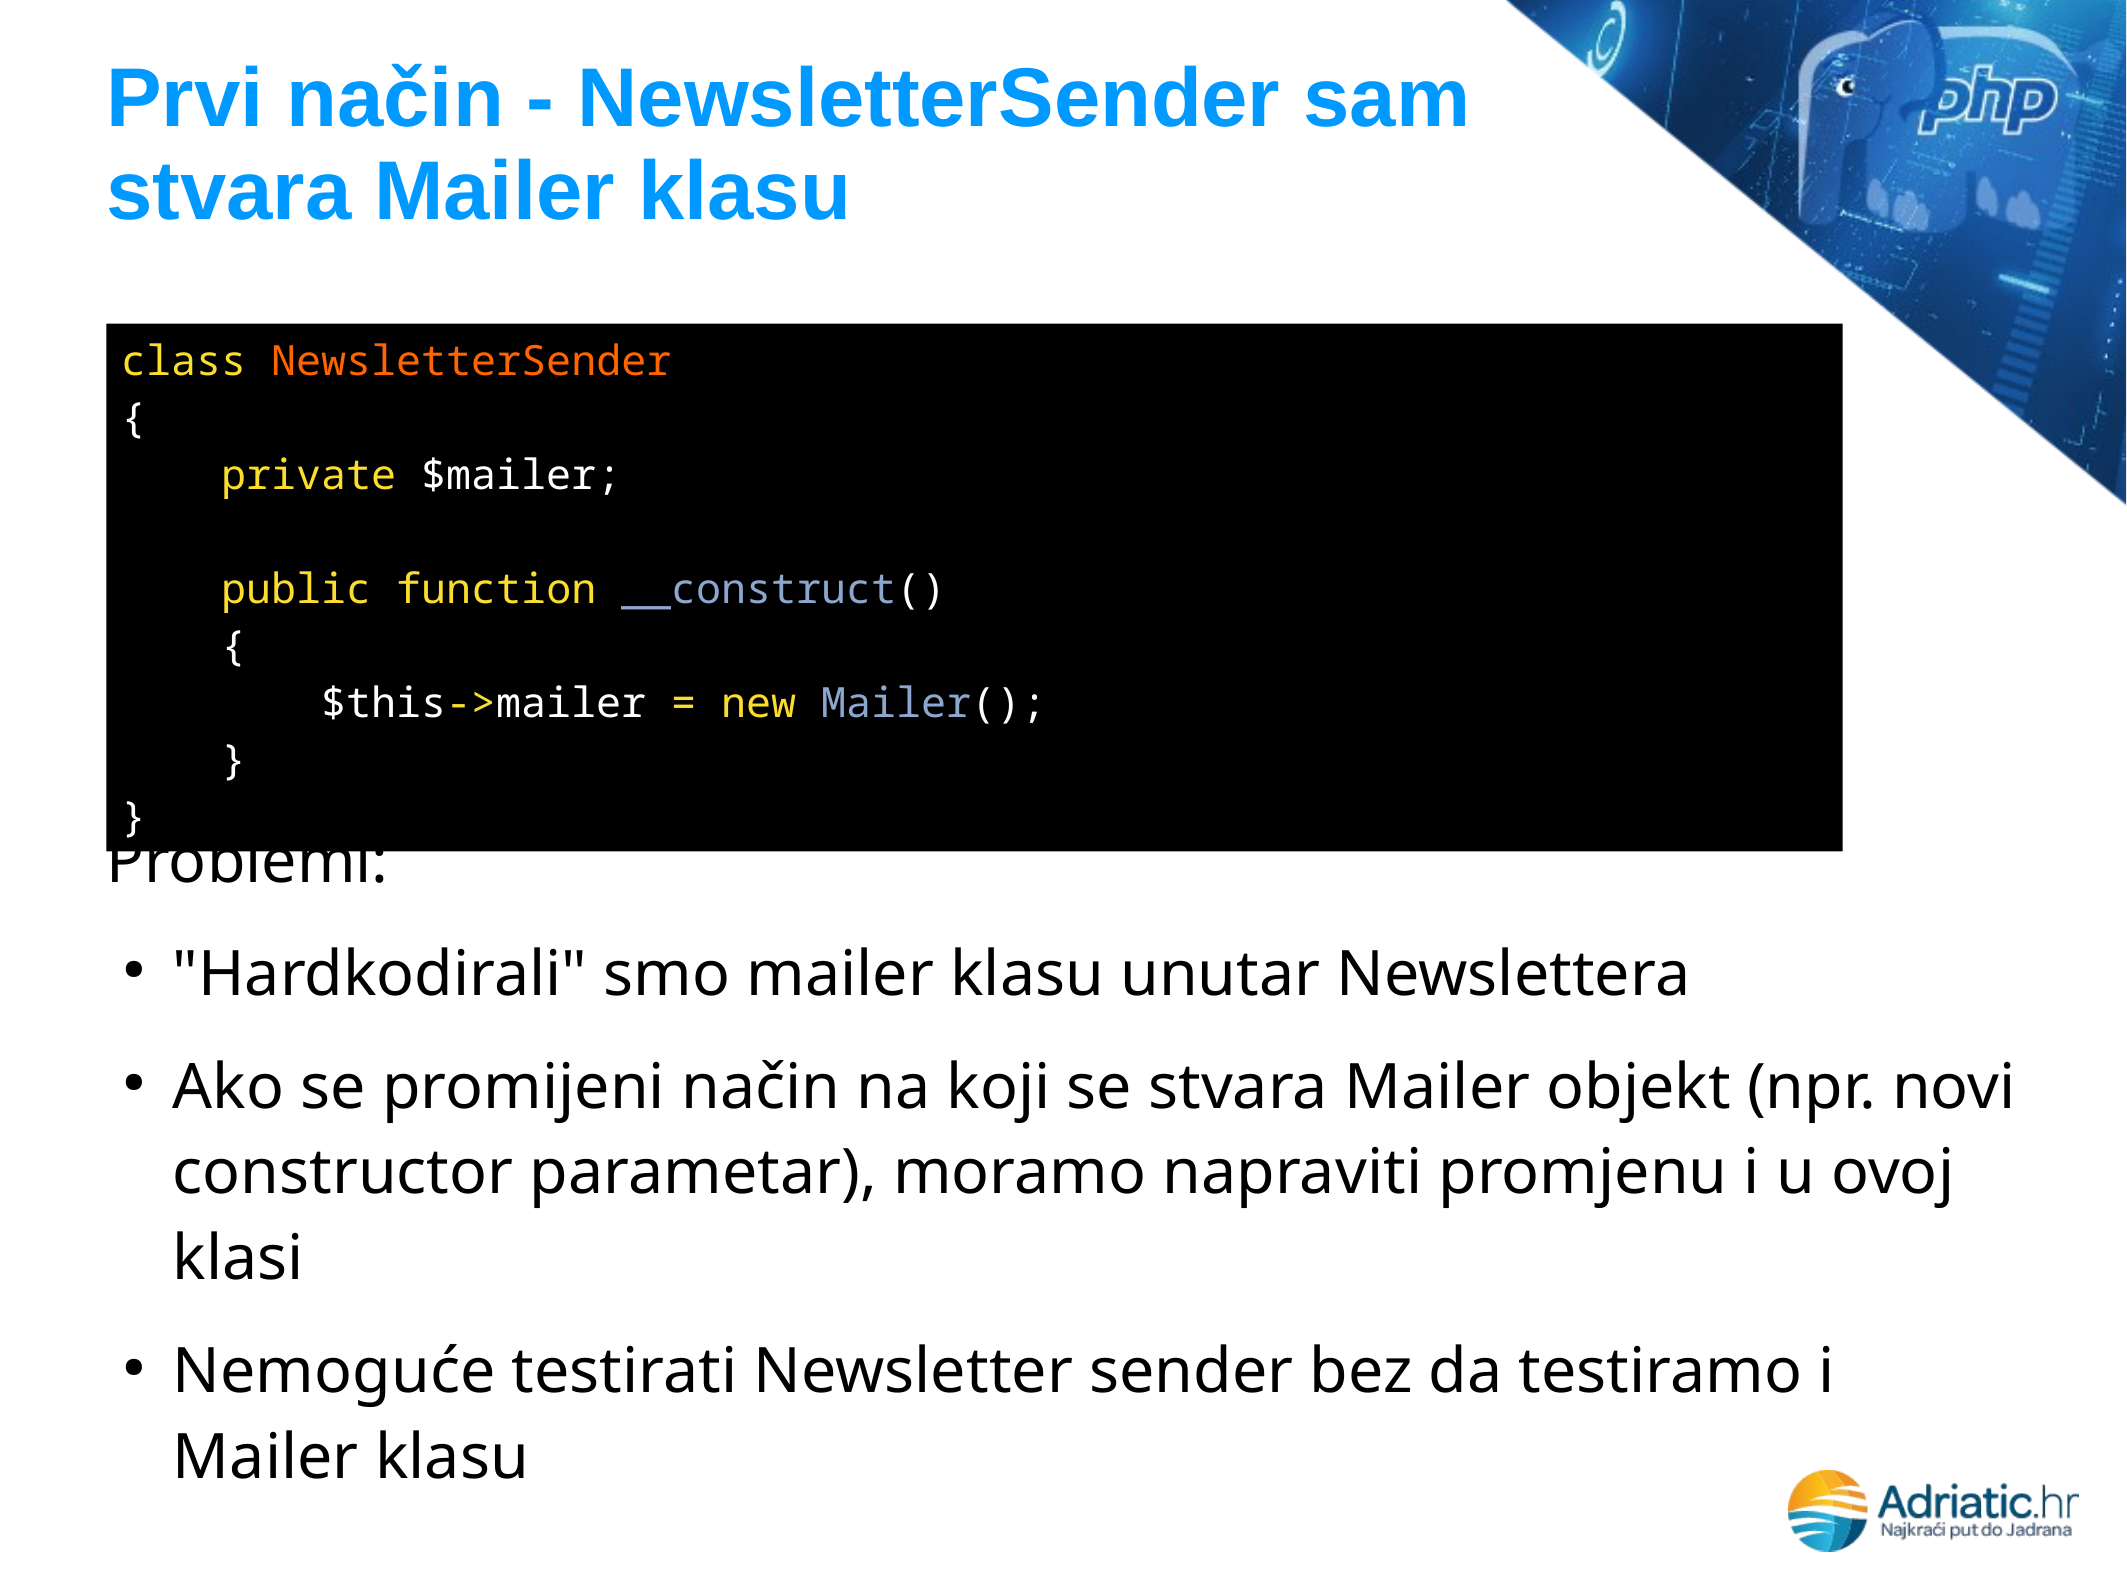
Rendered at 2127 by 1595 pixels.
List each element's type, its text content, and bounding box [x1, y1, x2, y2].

text_box class NewsletterSender { private $mailer; public function __construct() { $this->mailer = new Mailer(); } } [106, 323, 1843, 780]
picture [1505, 0, 2127, 625]
picture [1788, 1470, 2079, 1552]
list Problemi: "Hardkodirali" smo mailer klasu unutar Newslettera Ako se promijeni način na koji se stvara Mailer objekt (npr. novi constructor parametar), moramo napraviti promjenu i u ovoj klasi Nemoguće testirati Newsletter sender bez da testiramo i Mailer klasu [106, 814, 2020, 1501]
title Prvi način - NewsletterSender sam stvara Mailer klasu [106, 51, 1630, 238]
